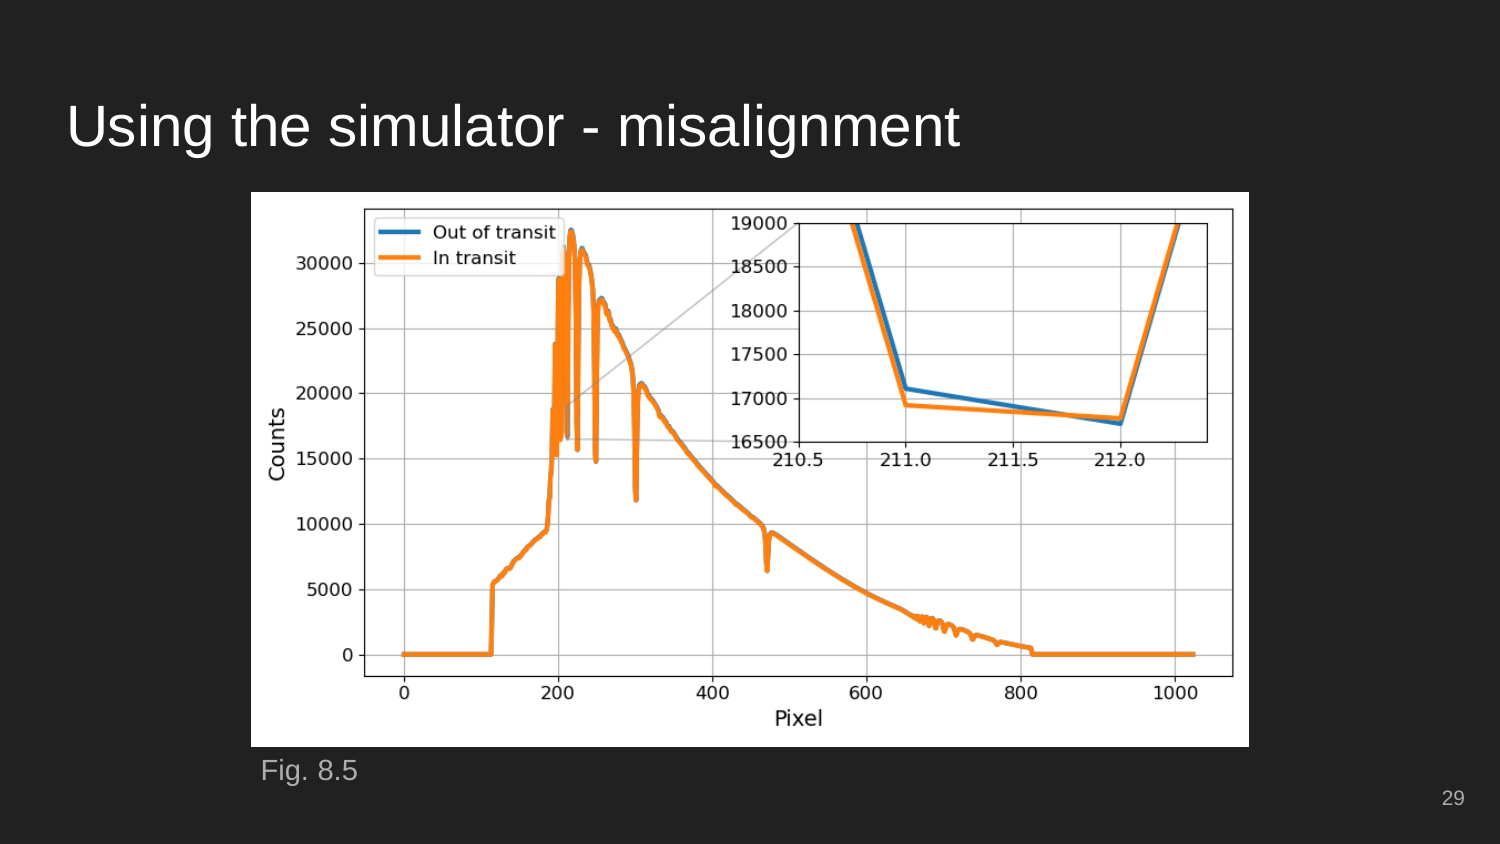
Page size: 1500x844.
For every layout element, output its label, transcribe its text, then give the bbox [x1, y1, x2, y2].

text_box Fig. 8.5 [245, 736, 428, 802]
title Using the simulator - misalignment [51, 72, 1449, 167]
picture [251, 192, 1249, 747]
slide_number <number> [1389, 764, 1480, 830]
